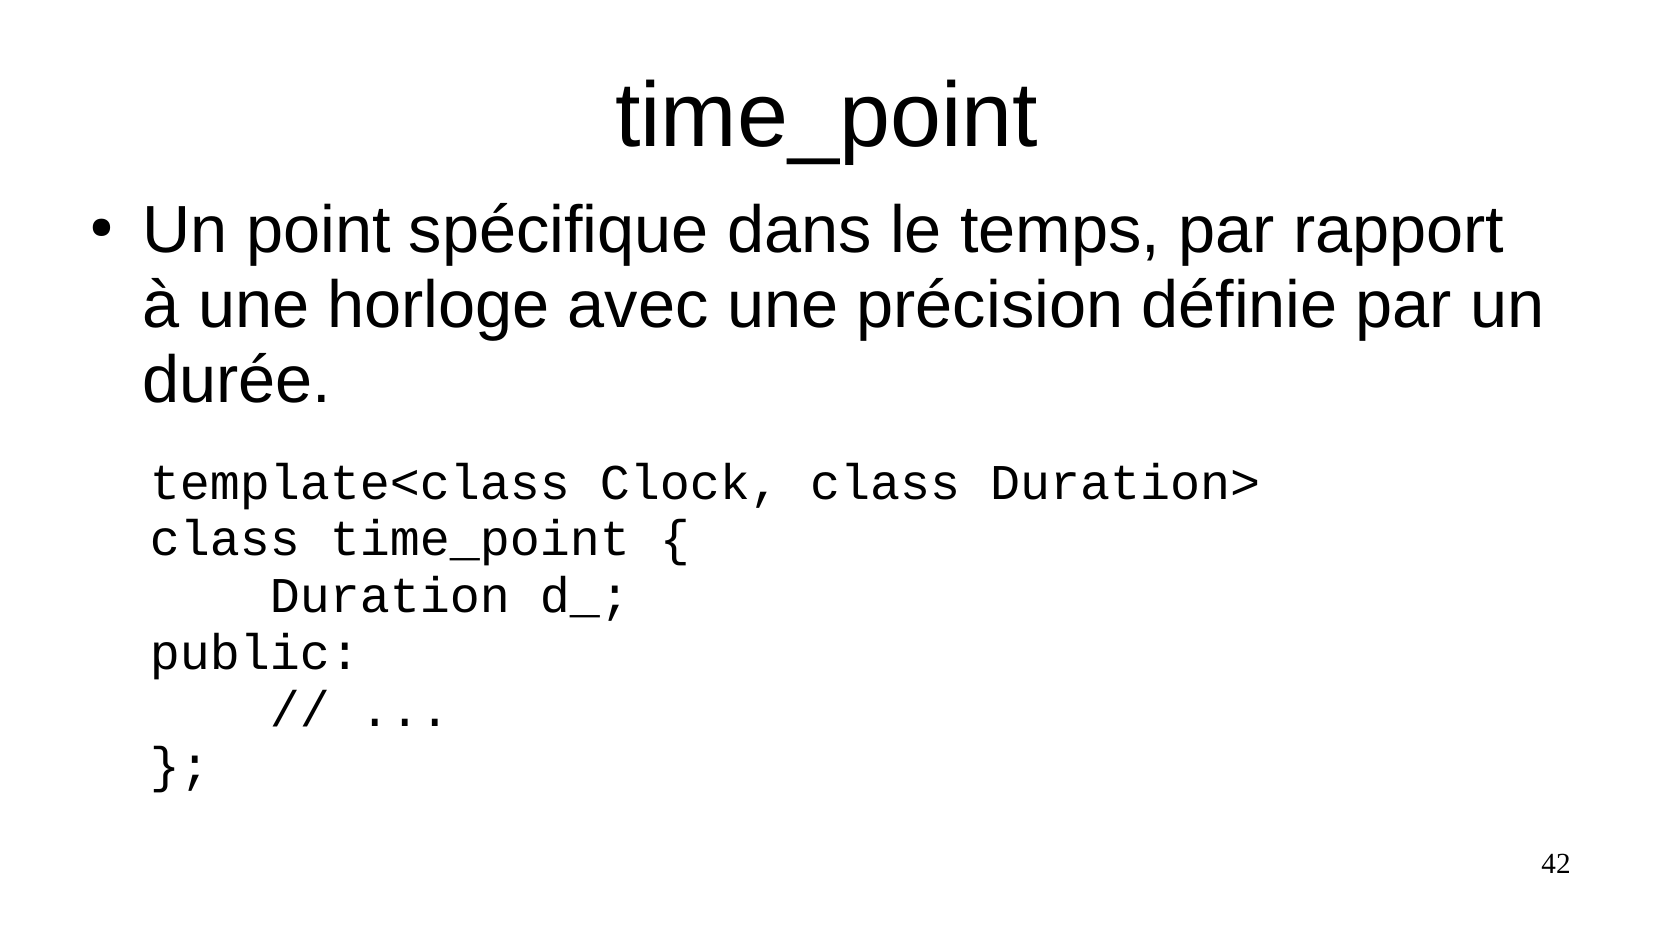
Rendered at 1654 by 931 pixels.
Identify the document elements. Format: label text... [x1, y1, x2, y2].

title time_point [82, 37, 1571, 193]
list Un point spécifique dans le temps, par rapport à une horloge avec une précision définie par un durée. [71, 192, 1561, 732]
text_box template<class Clock, class Duration> class time_point { Duration d_; public: // ... }; [135, 450, 1456, 873]
